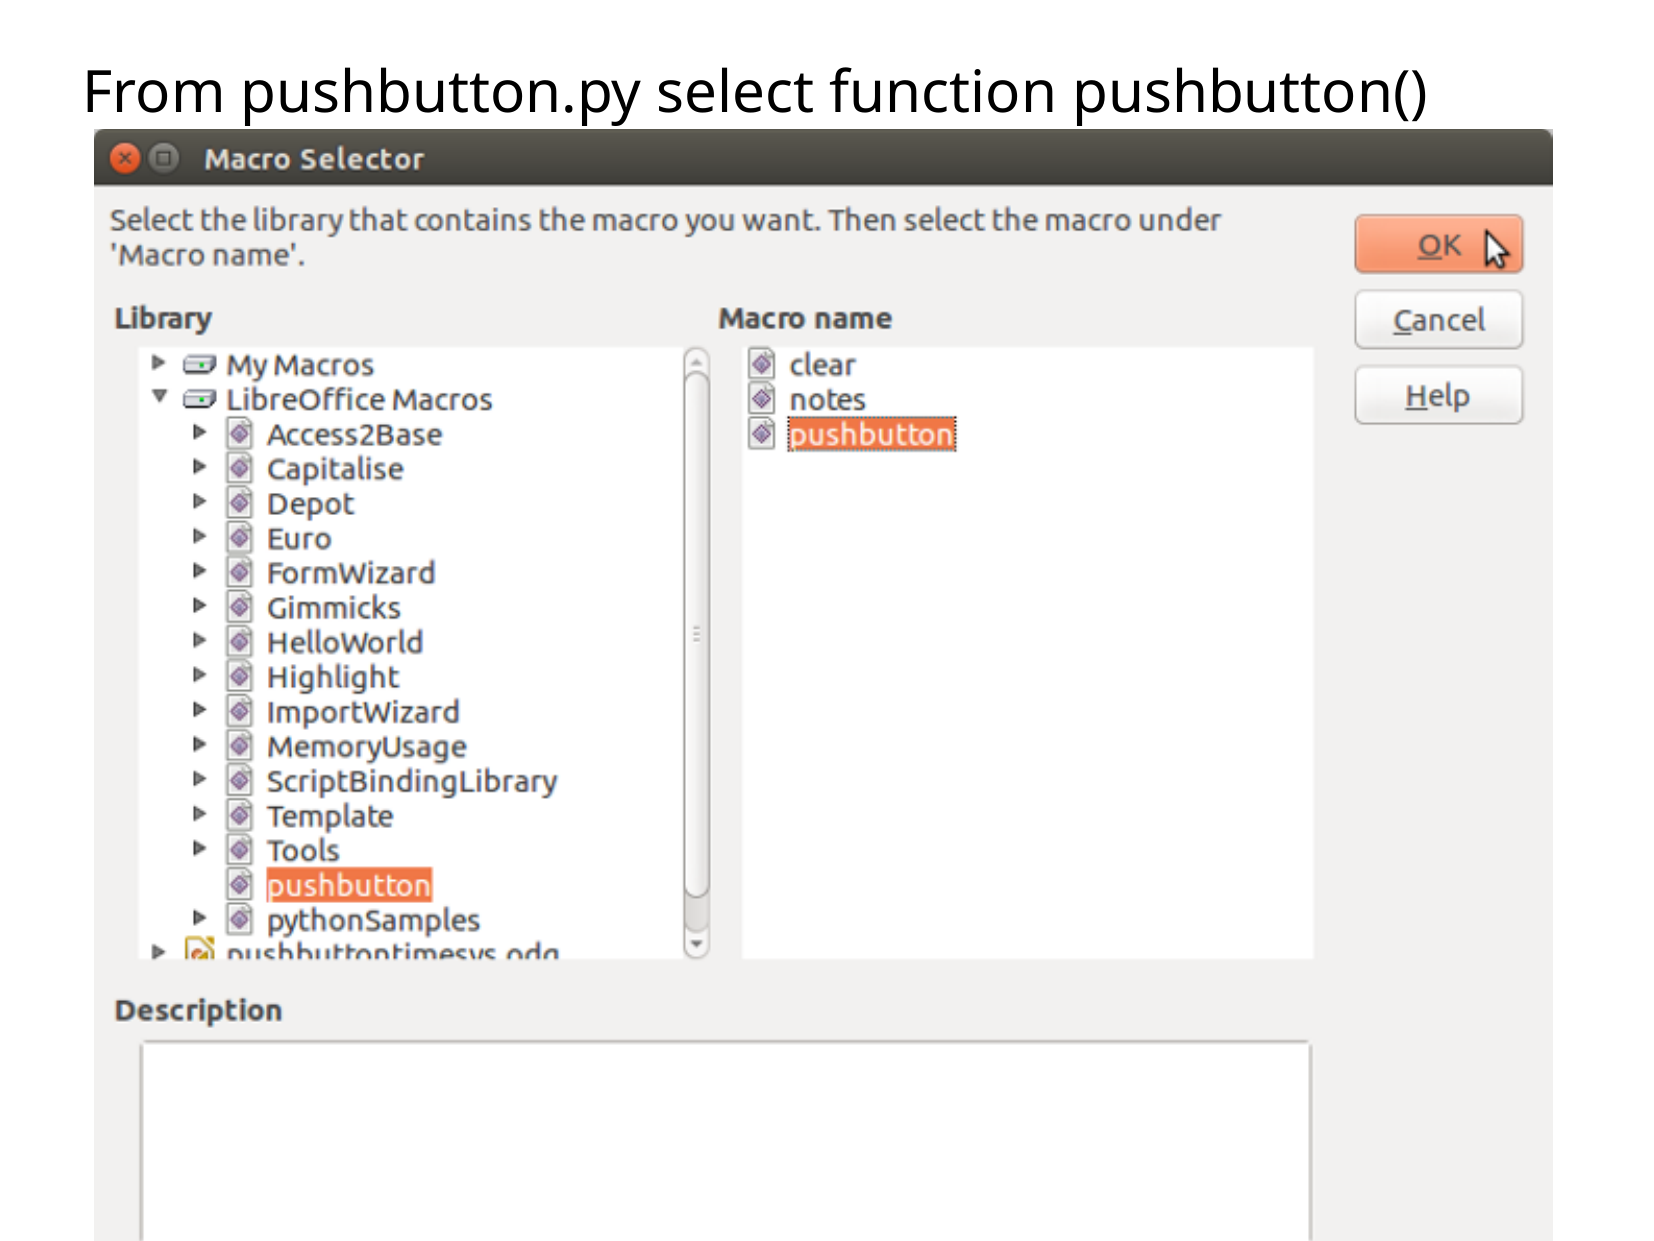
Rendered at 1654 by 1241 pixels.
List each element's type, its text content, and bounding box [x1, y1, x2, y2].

picture [94, 129, 1553, 1241]
title From pushbutton.py select function pushbutton() [82, 49, 1571, 130]
